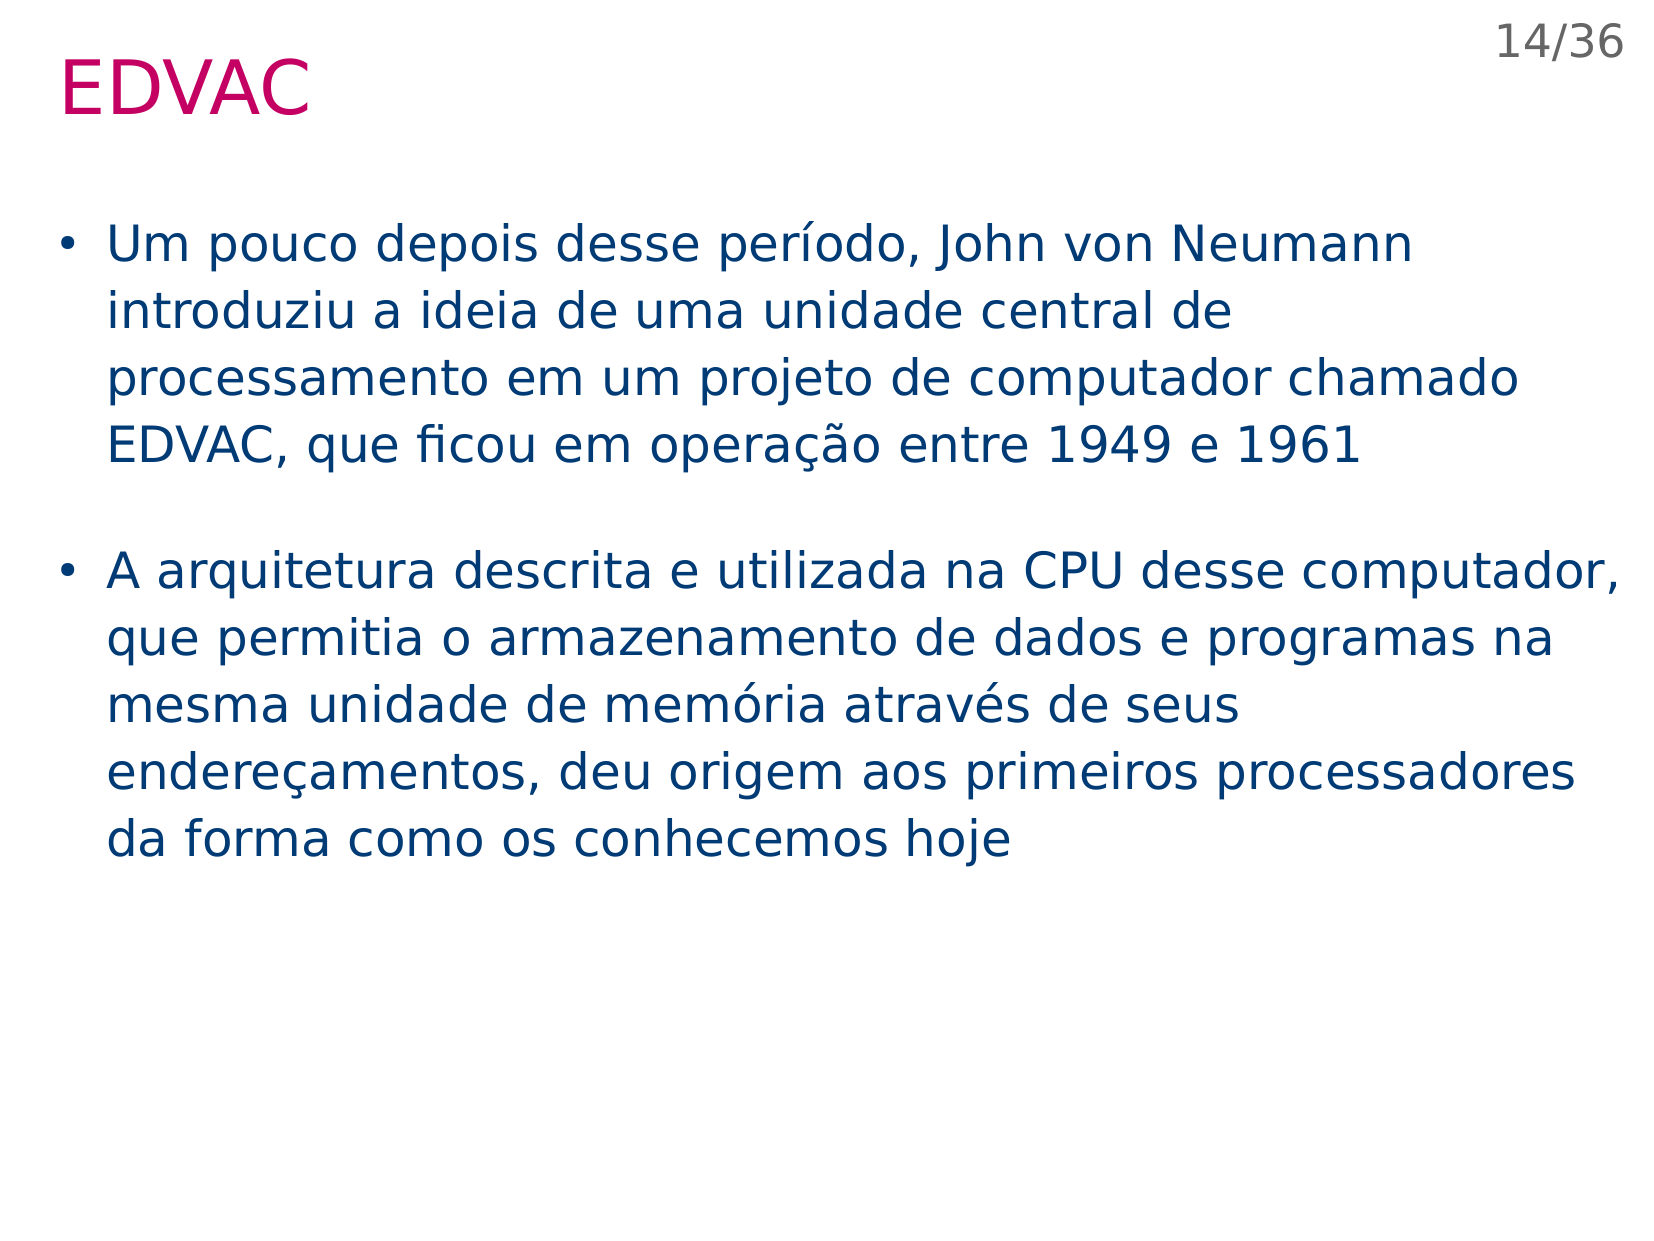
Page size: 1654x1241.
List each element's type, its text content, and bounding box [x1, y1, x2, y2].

list Um pouco depois desse período, John von Neumann introduziu a ideia de uma unidade central de processamento em um projeto de computador chamado EDVAC, que ficou em operação entre 1949 e 1961 A arquitetura descrita e utilizada na CPU desse computador, que permitia o armazenamento de dados e programas na mesma unidade de memória através de seus endereçamentos, deu origem aos primeiros processadores da forma como os conhecemos hoje [59, 206, 1625, 1211]
title EDVAC [59, 29, 1625, 148]
